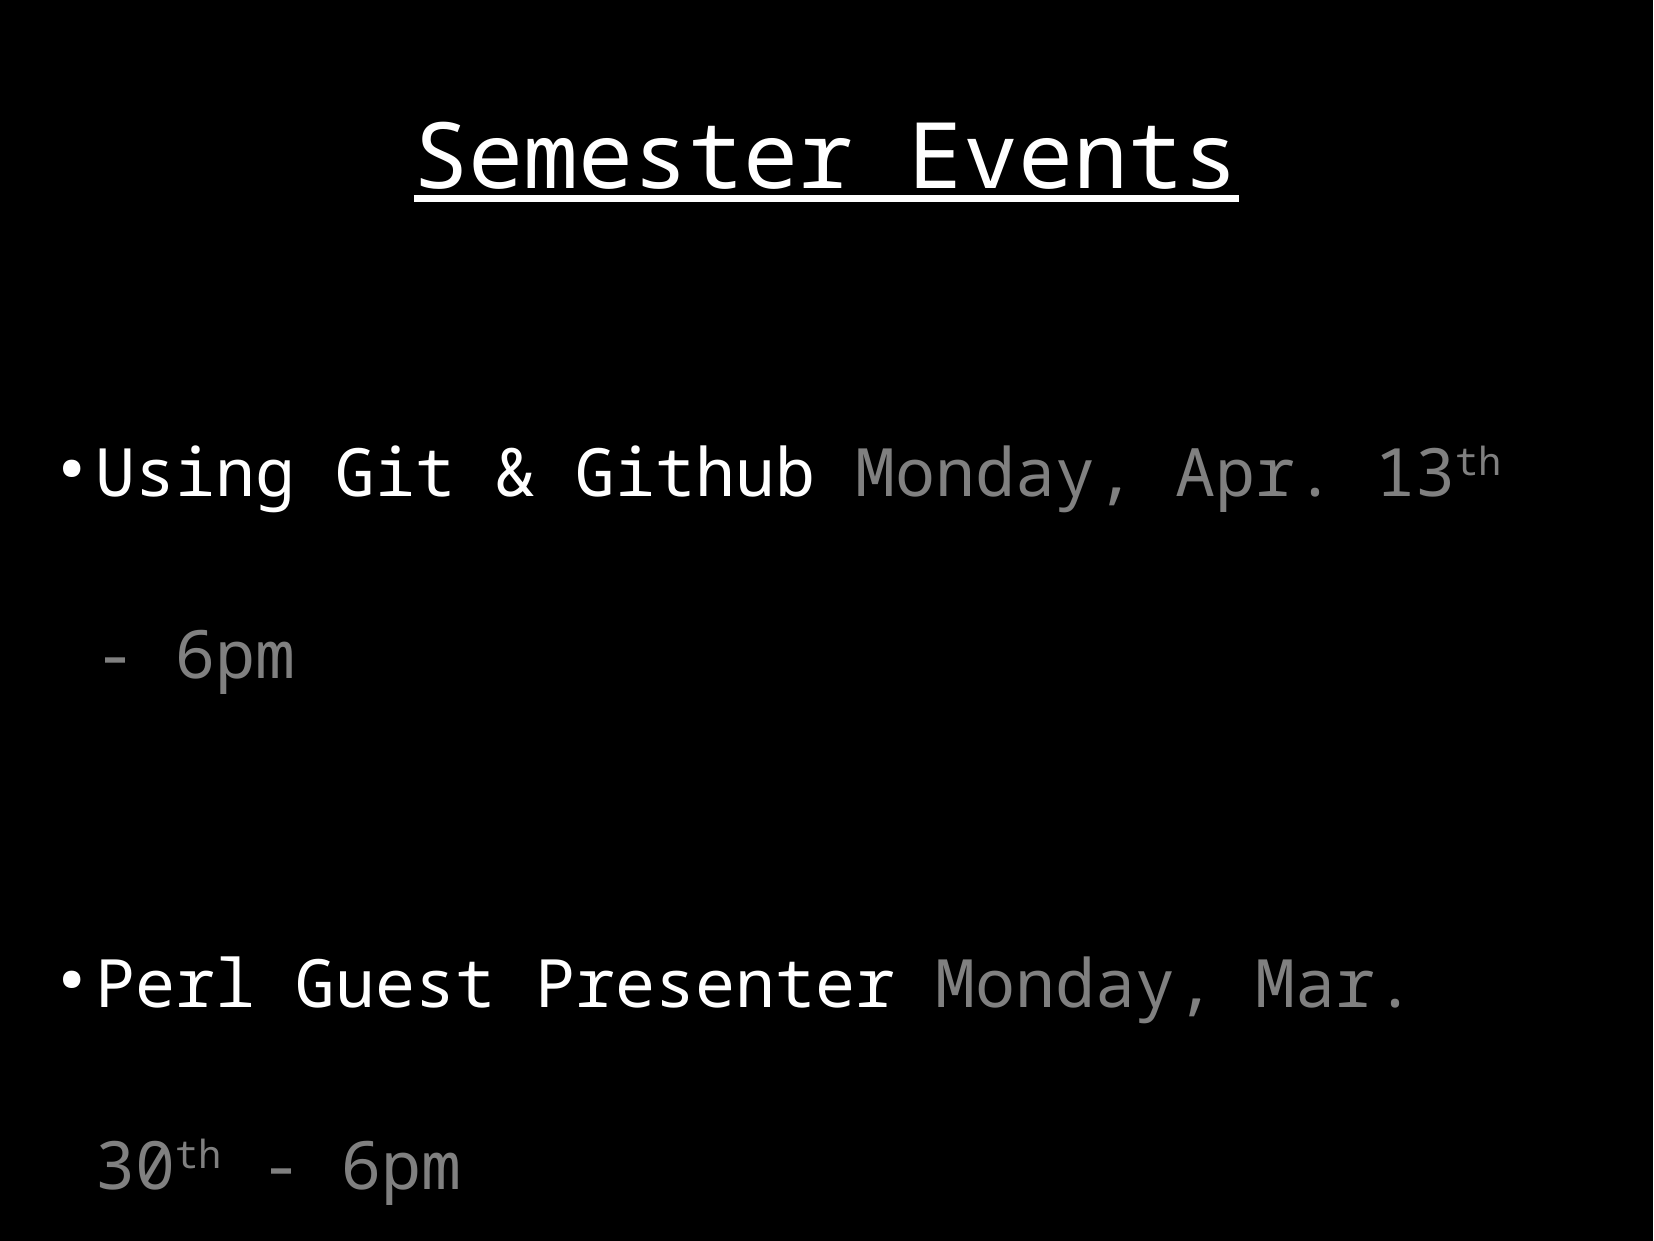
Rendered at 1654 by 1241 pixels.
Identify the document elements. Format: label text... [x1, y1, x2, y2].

text_box Using Git & Github Monday, Apr. 13th - 6pm Perl Guest Presenter Monday, Mar. 30th - 6pm (tentative) Open-Source LAN Friday, Apr. 17th - 6pm [45, 327, 1561, 1056]
title Semester Events [82, 49, 1571, 257]
